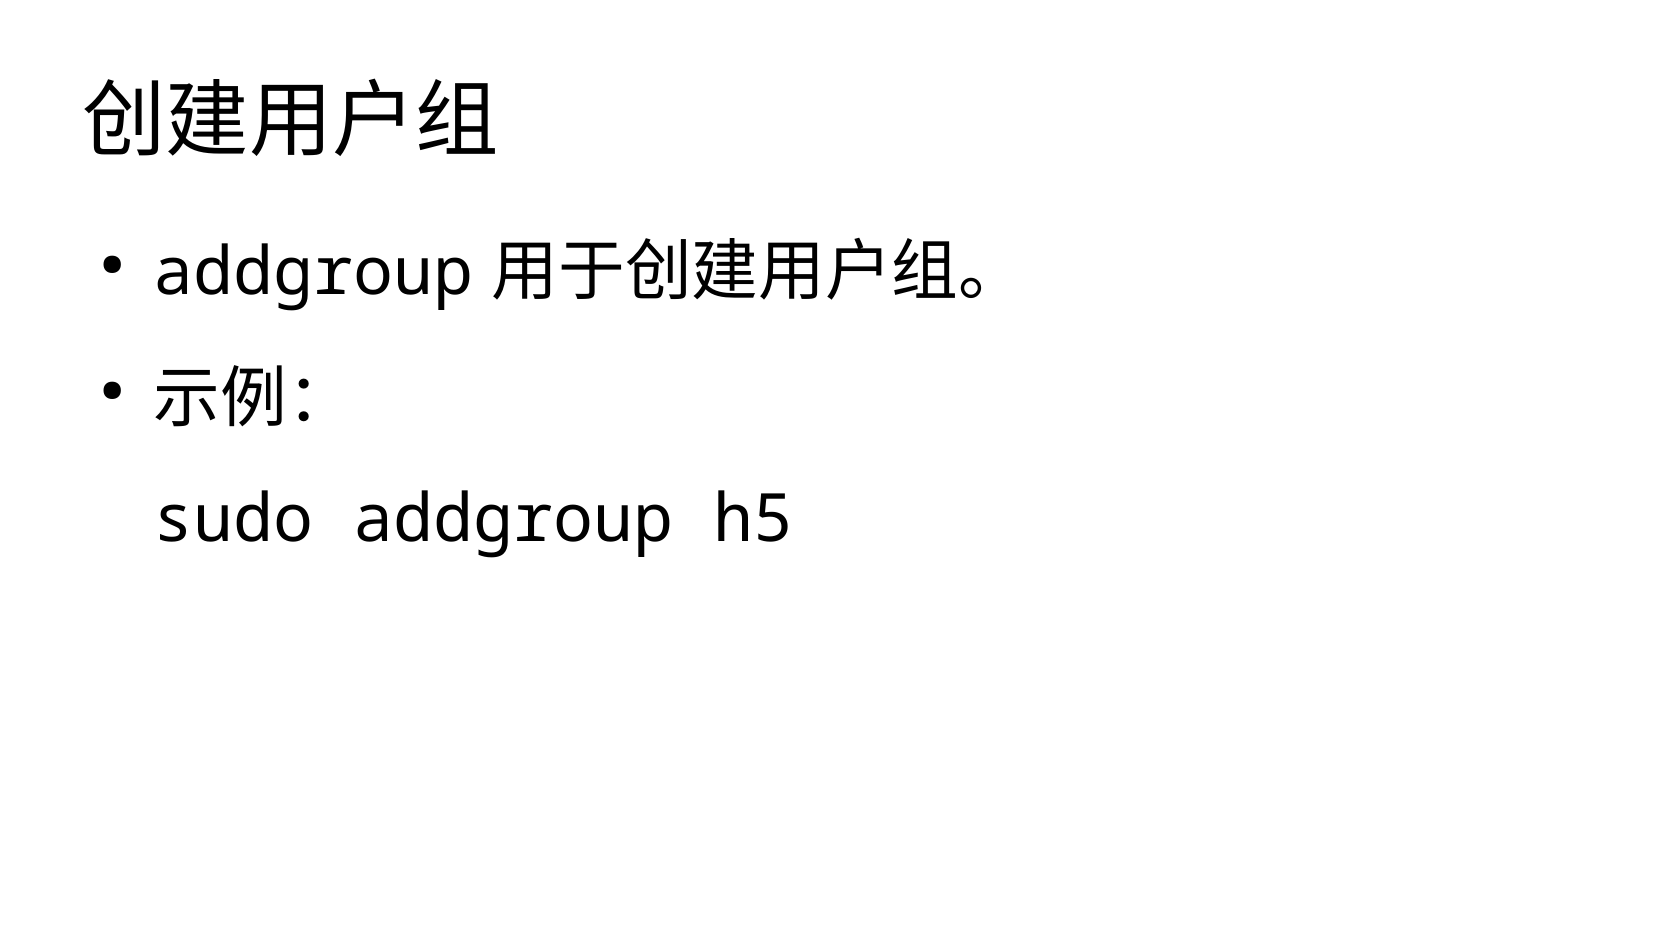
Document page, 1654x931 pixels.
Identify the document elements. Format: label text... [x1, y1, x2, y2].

list addgroup用于创建用户组。 示例： sudo addgroup h5 [82, 217, 1571, 758]
title 创建用户组 [82, 37, 1571, 189]
